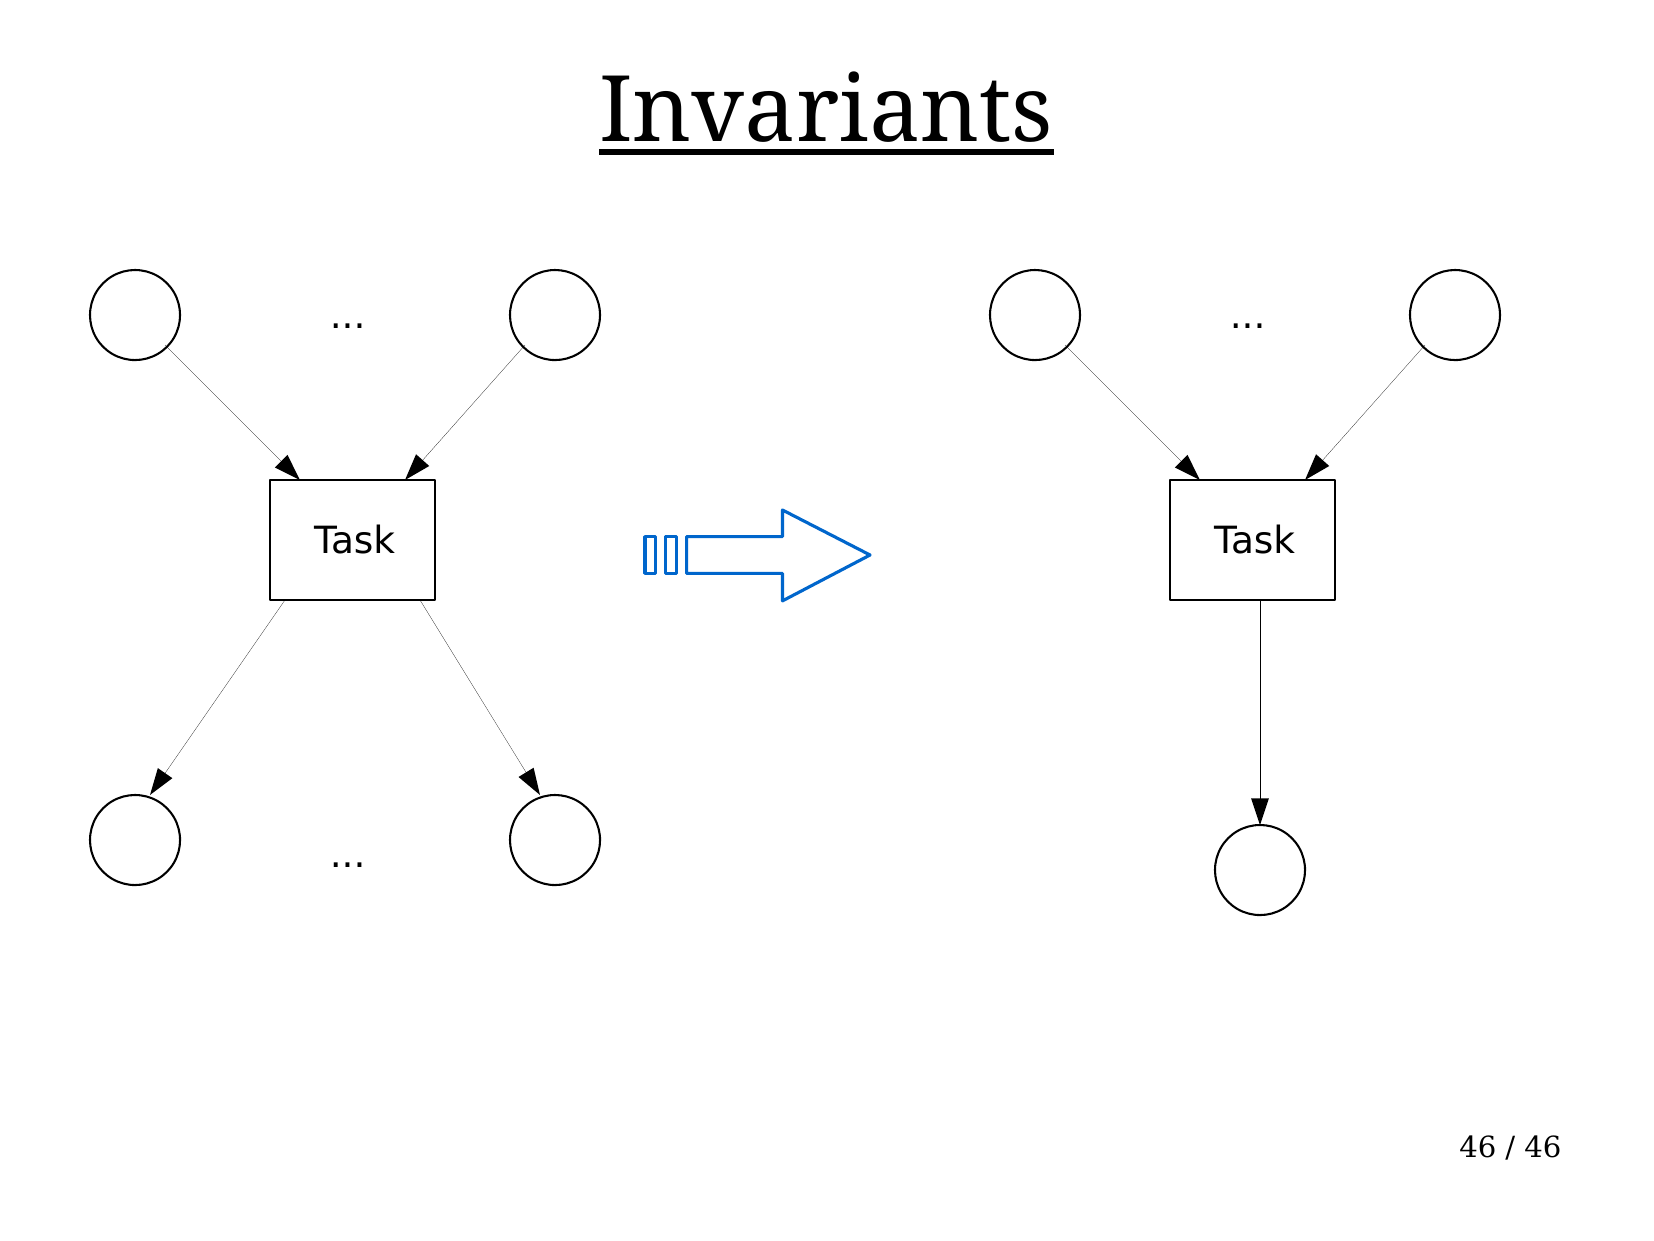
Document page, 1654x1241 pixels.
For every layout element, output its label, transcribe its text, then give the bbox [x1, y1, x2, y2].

text_box [510, 795, 601, 886]
text_box ... [315, 286, 381, 346]
text_box [1410, 270, 1501, 361]
text_box [510, 270, 601, 361]
text_box Task [1199, 511, 1321, 586]
title Invariants [82, 2, 1571, 211]
text_box ... [1215, 286, 1281, 346]
text_box [1170, 480, 1336, 601]
text_box ... [315, 825, 381, 884]
text_box [270, 480, 436, 601]
text_box [645, 536, 656, 574]
text_box [1215, 825, 1306, 916]
text_box [686, 510, 871, 601]
text_box [665, 536, 677, 574]
text_box [990, 270, 1081, 361]
text_box Task [299, 511, 421, 586]
text_box [90, 795, 181, 886]
text_box [90, 270, 181, 361]
